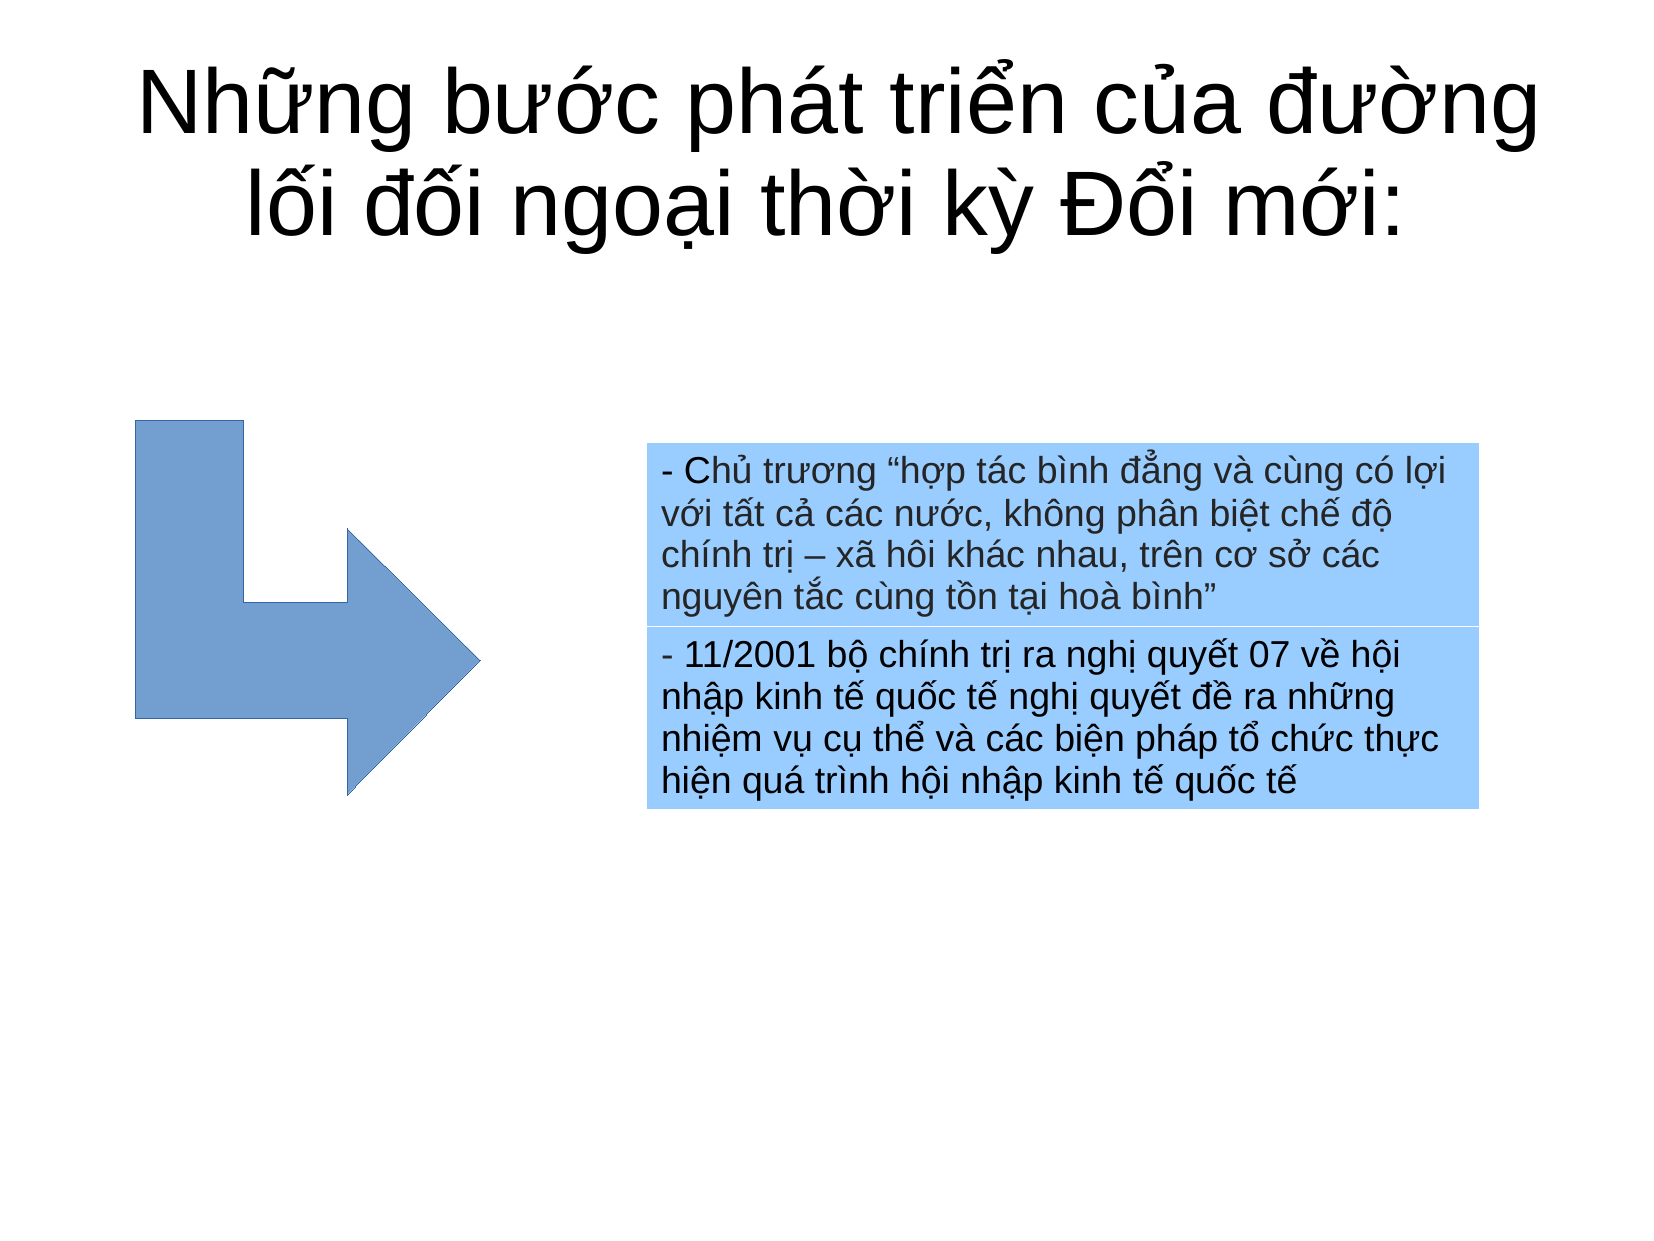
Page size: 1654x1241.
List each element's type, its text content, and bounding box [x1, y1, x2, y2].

table_cell - 11/2001 bộ chính trị ra nghị quyết 07 về hội nhập kinh tế quốc tế nghị quyết đề ra những nhiệm vụ cụ thể và các biện pháp tổ chức thực hiện quá trình hội nhập kinh tế quốc tế [647, 627, 1479, 809]
title Những bước phát triển của đường lối đối ngoại thời kỳ Đổi mới: [82, 49, 1571, 257]
table_header - Chủ trương “hợp tác bình đẳng và cùng có lợi với tất cả các nước, không phân biệt chế độ chính trị – xã hôi khác nhau, trên cơ sở các nguyên tắc cùng tồn tại hoà bình” [647, 443, 1479, 626]
text_box [135, 420, 481, 796]
